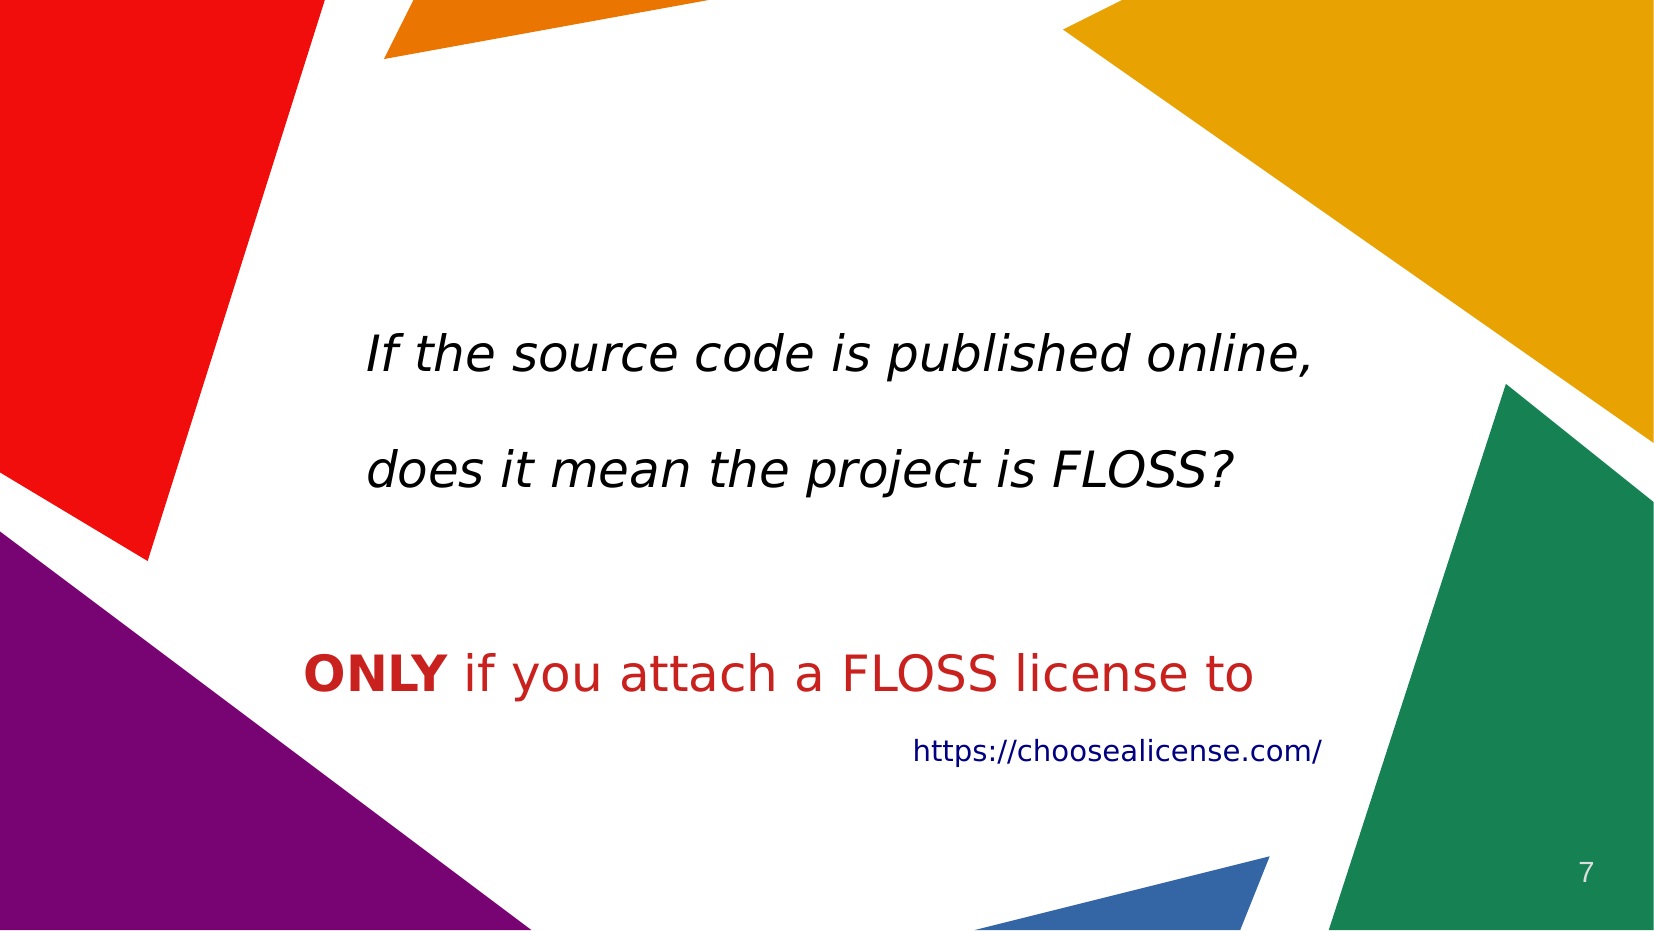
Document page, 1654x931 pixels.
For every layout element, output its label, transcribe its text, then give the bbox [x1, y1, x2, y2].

text_box https://choosealicense.com/ [897, 726, 1341, 829]
text_box ONLY if you attach a FLOSS license to [236, 637, 1447, 756]
title If the source code is published online, does it mean the project is FLOSS? [366, 324, 1495, 500]
